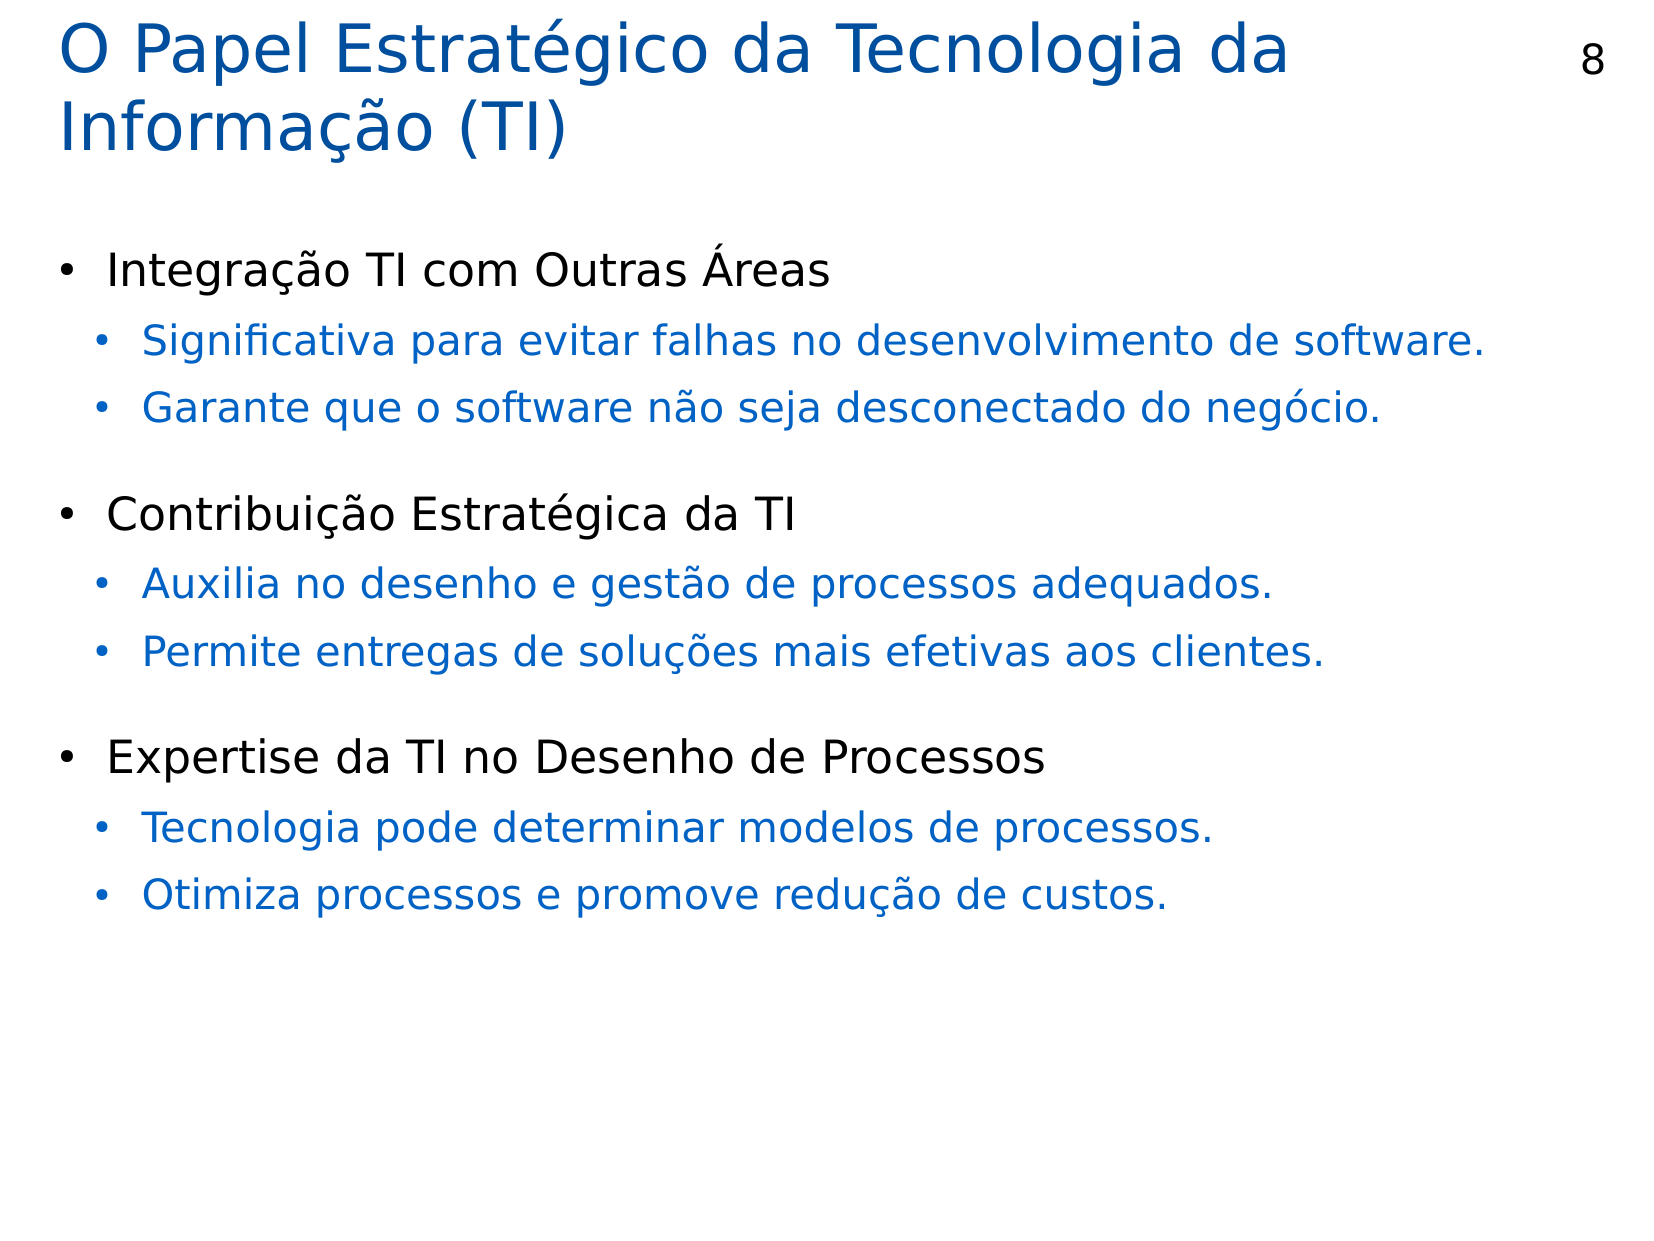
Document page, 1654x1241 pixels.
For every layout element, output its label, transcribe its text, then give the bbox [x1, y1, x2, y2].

title O Papel Estratégico da Tecnologia da Informação (TI) [59, 10, 1506, 167]
list Integração TI com Outras Áreas Significativa para evitar falhas no desenvolvimento de software. Garante que o software não seja desconectado do negócio. Contribuição Estratégica da TI Auxilia no desenho e gestão de processos adequados. Permite entregas de soluções mais efetivas aos clientes. Expertise da TI no Desenho de Processos Tecnologia pode determinar modelos de processos. Otimiza processos e promove redução de custos. [59, 236, 1595, 1211]
